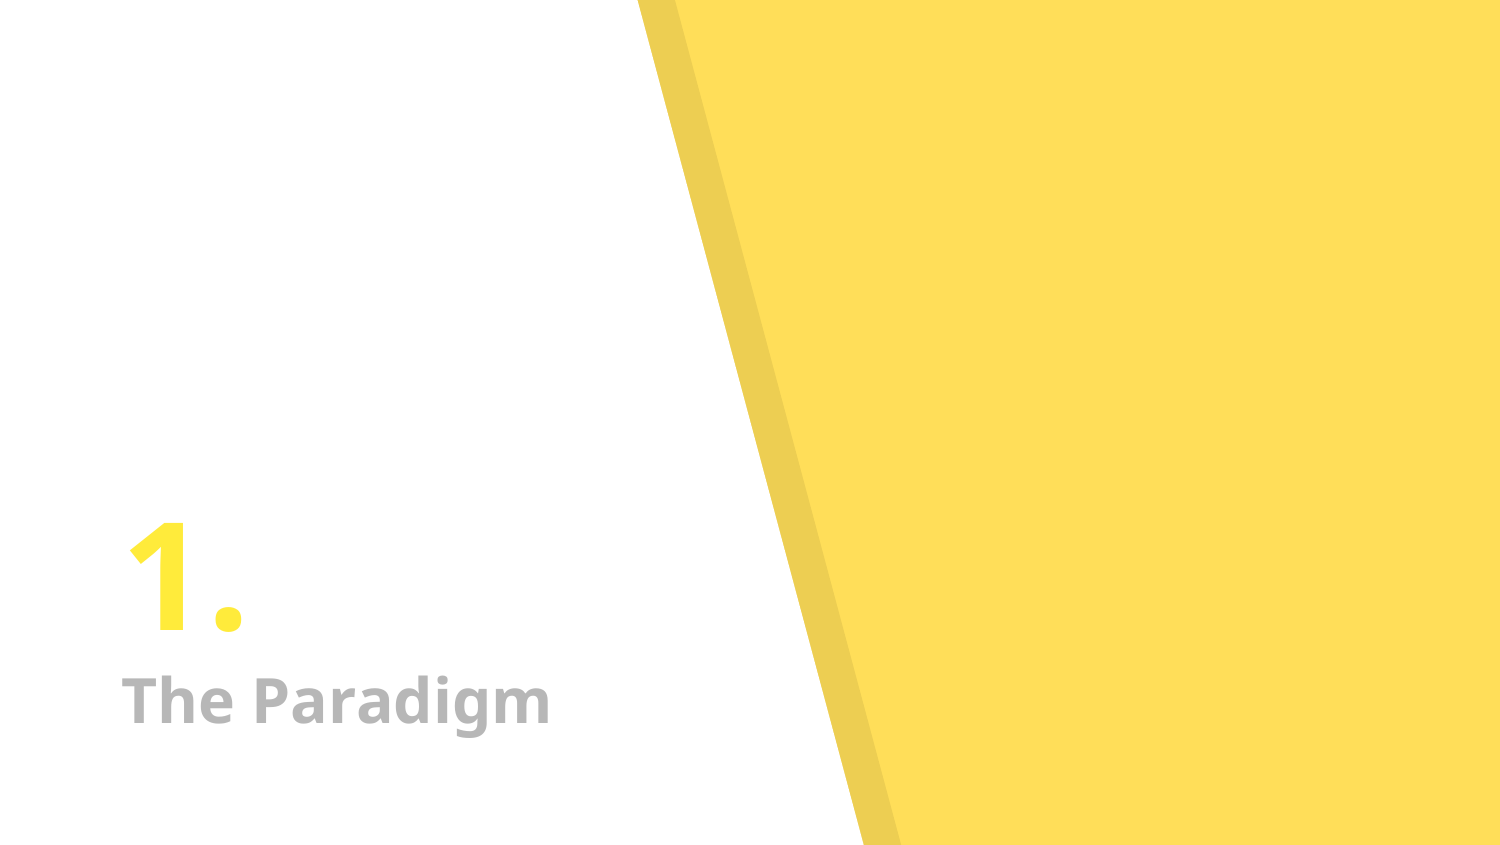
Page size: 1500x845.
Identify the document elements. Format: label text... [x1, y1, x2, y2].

text_box 1. The Paradigm [106, 259, 685, 751]
